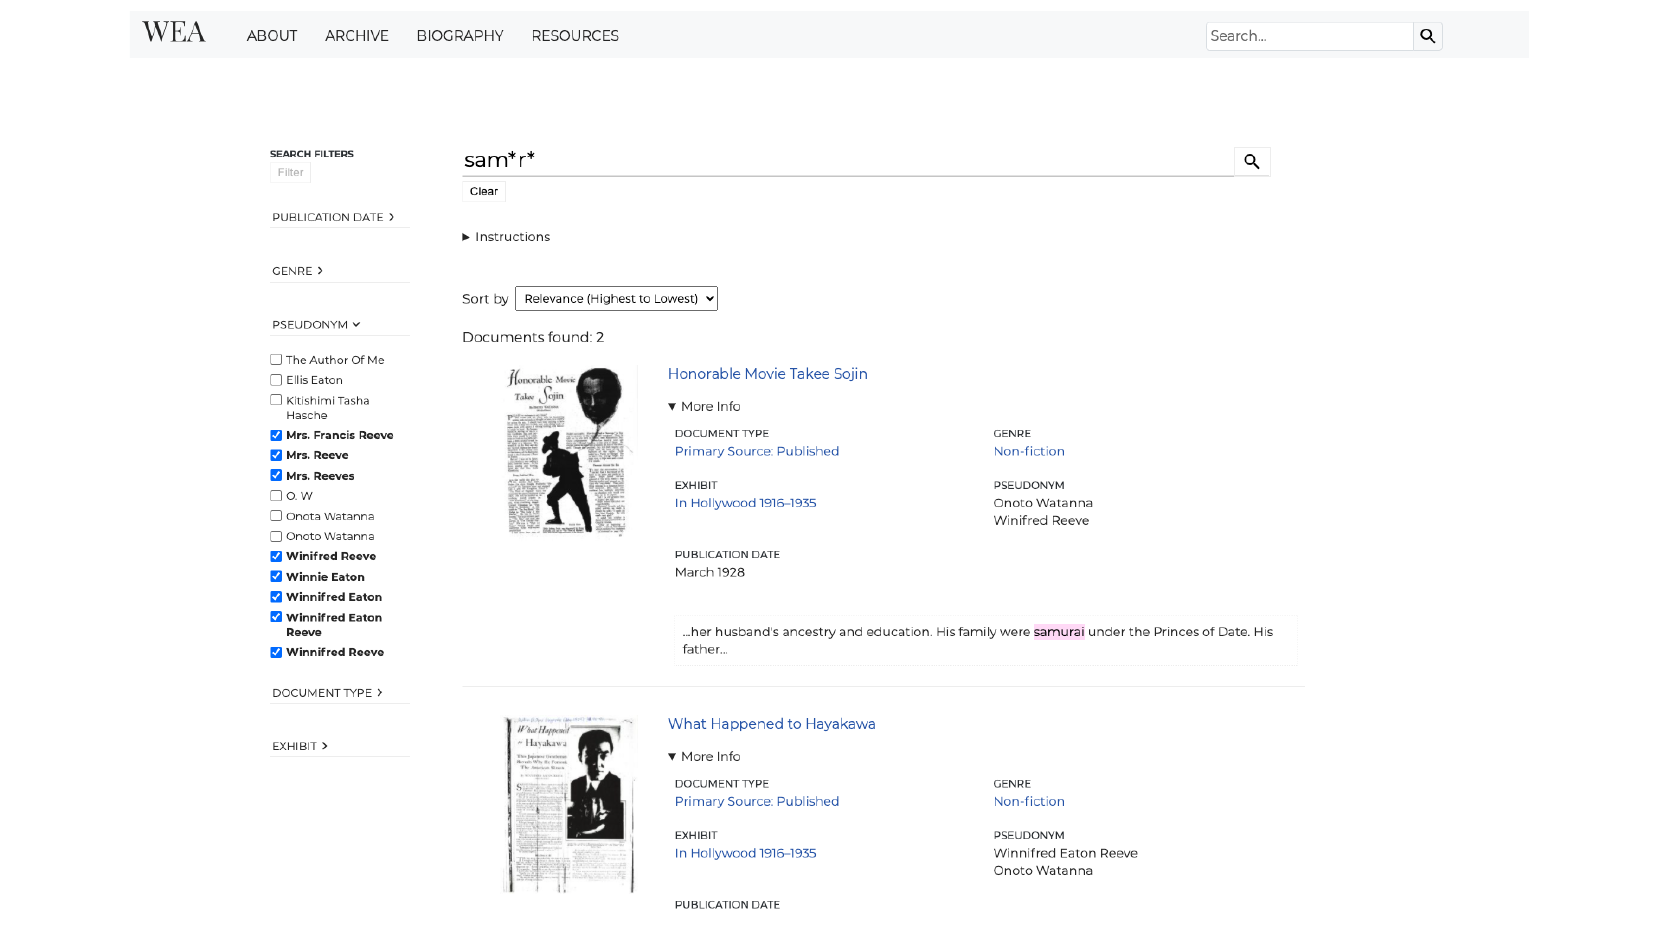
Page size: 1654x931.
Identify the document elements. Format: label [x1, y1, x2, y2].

picture [129, 11, 1529, 910]
